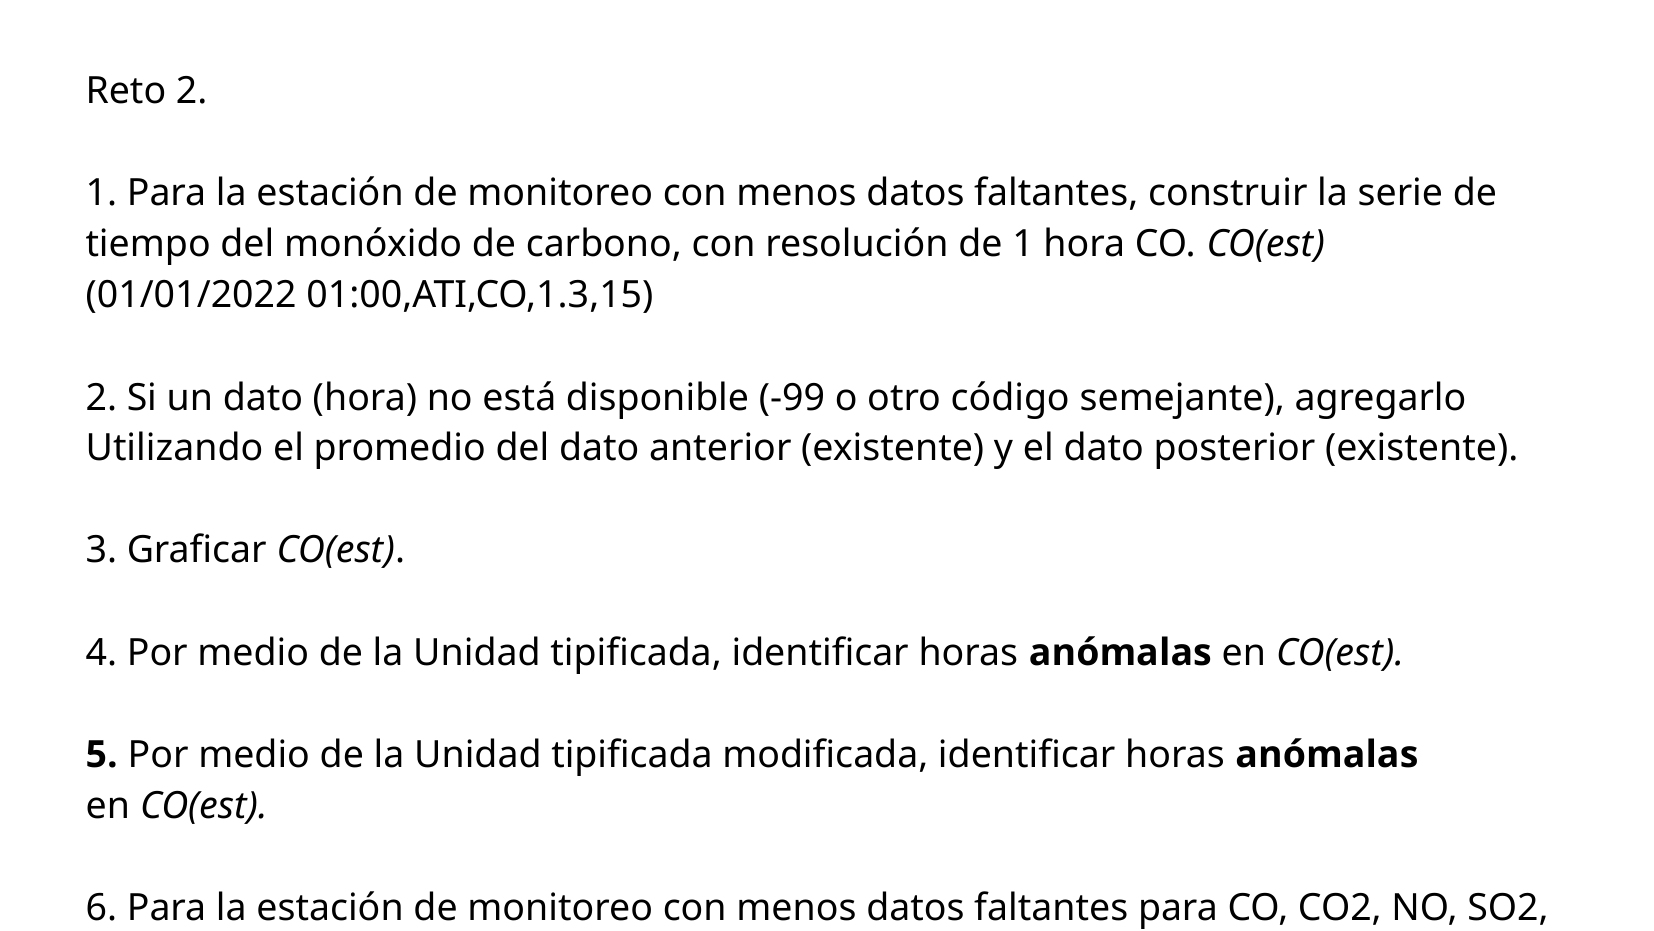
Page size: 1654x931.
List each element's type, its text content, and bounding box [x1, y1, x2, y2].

text_box Reto 2. 1. Para la estación de monitoreo con menos datos faltantes, construir la serie de tiempo del monóxido de carbono, con resolución de 1 hora CO. CO(est) (01/01/2022 01:00,ATI,CO,1.3,15) 2. Si un dato (hora) no está disponible (-99 o otro código semejante), agregarlo Utilizando el promedio del dato anterior (existente) y el dato posterior (existente). 3. Graficar CO(est). 4. Por medio de la Unidad tipificada, identificar horas anómalas en CO(est). 5. Por medio de la Unidad tipificada modificada, identificar horas anómalas en CO(est). 6. Para la estación de monitoreo con menos datos faltantes para CO, CO2, NO, SO2, Identificar horas anómalas por medio de k-medias. [70, 56, 1623, 822]
